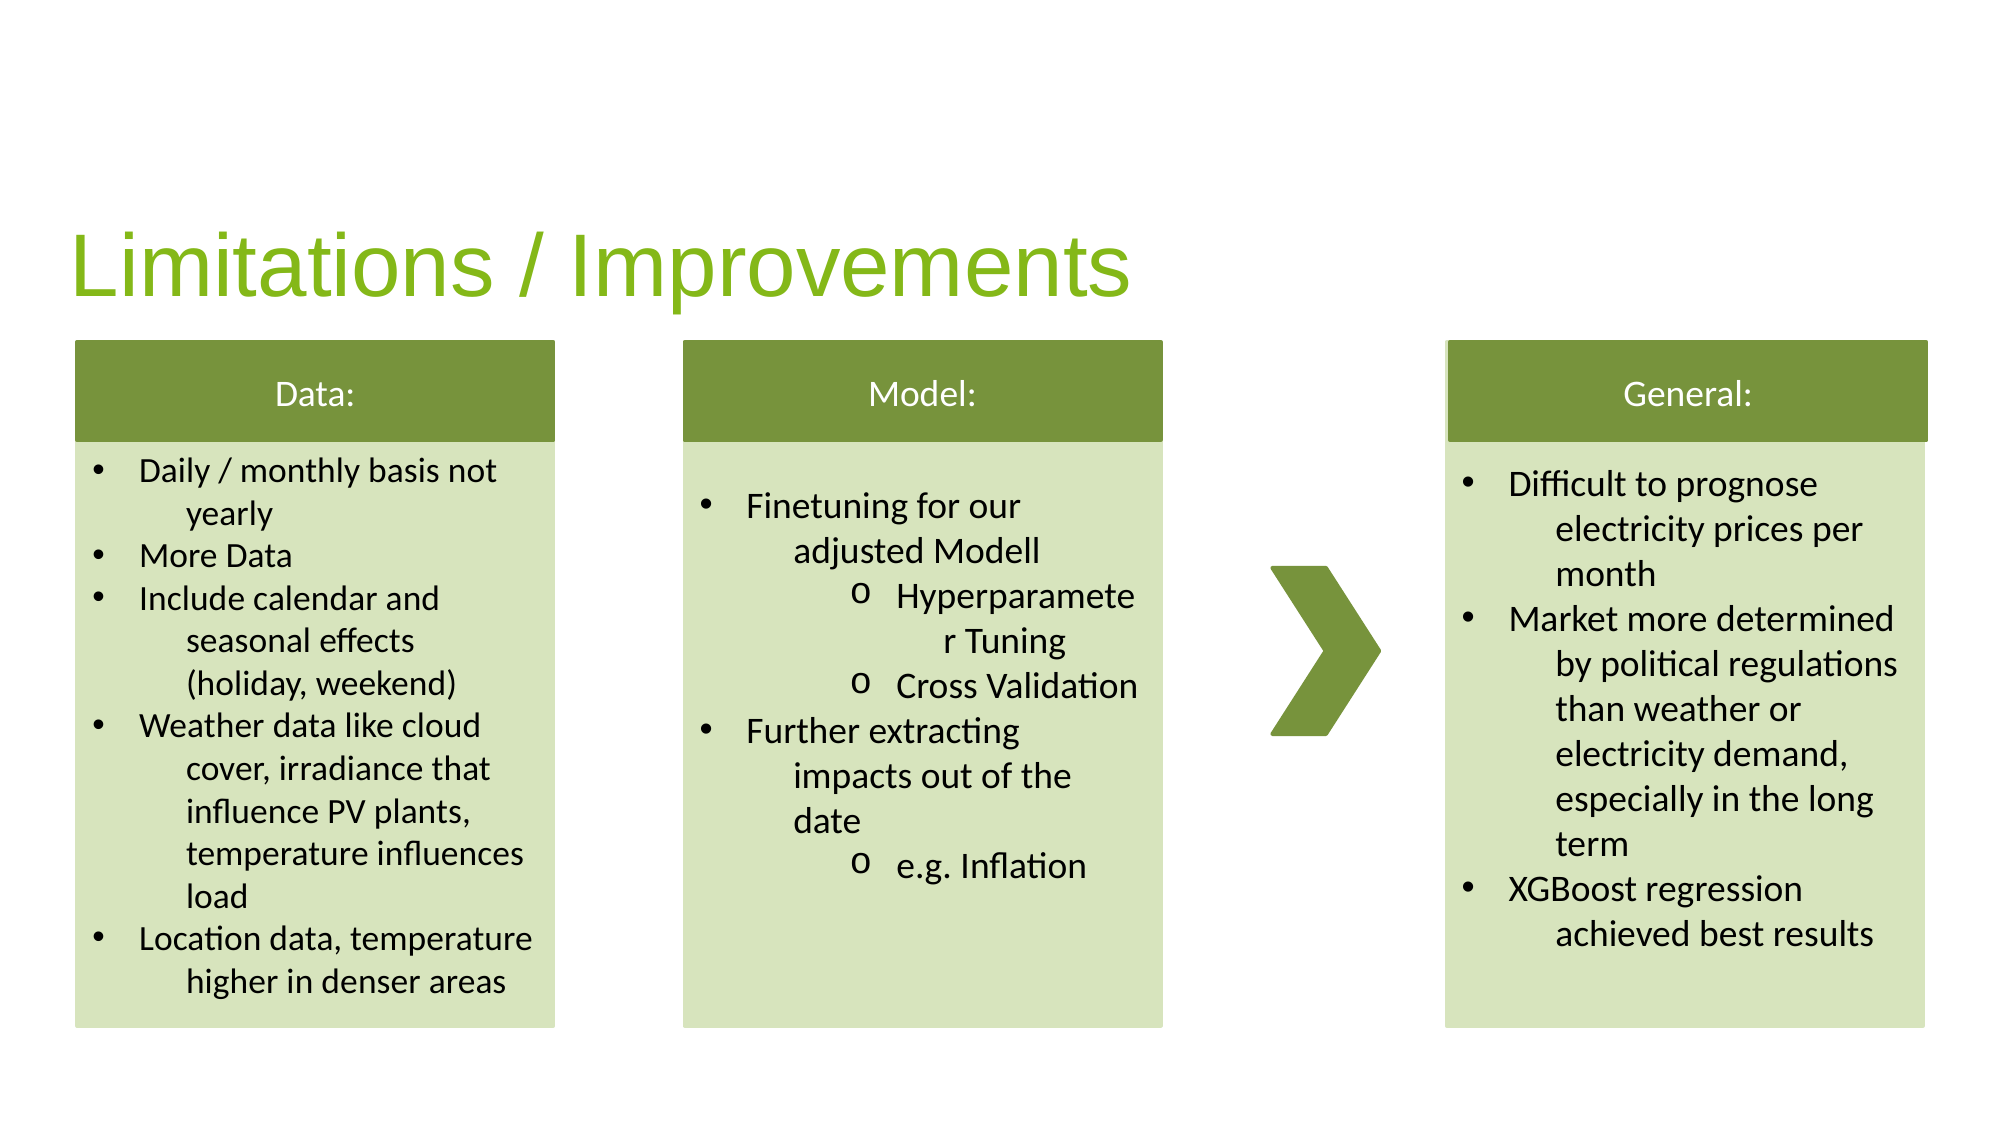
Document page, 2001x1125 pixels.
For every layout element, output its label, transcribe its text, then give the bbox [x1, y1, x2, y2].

text_box General: [1450, 342, 1926, 440]
text_box Model: [685, 342, 1160, 440]
text_box Difficult to prognose electricity prices per month Market more determined by political regulations than weather or electricity demand, especially in the long term XGBoost regression achieved best results [1447, 342, 1923, 1026]
text_box Finetuning for our adjusted Modell Hyperparameter Tuning Cross Validation Further extracting impacts out of the date e.g. Inflation​ [685, 440, 1160, 1026]
text_box Daily / monthly basis not yearly More Data Include calendar and seasonal effects (holiday, weekend) Weather data like cloud cover, irradiance that influence PV plants, temperature influences load Location data, temperature higher in denser areas [77, 440, 553, 1026]
text_box Data: [77, 342, 553, 440]
title Limitations / Improvements [55, 200, 1946, 311]
text_box [1272, 567, 1380, 734]
